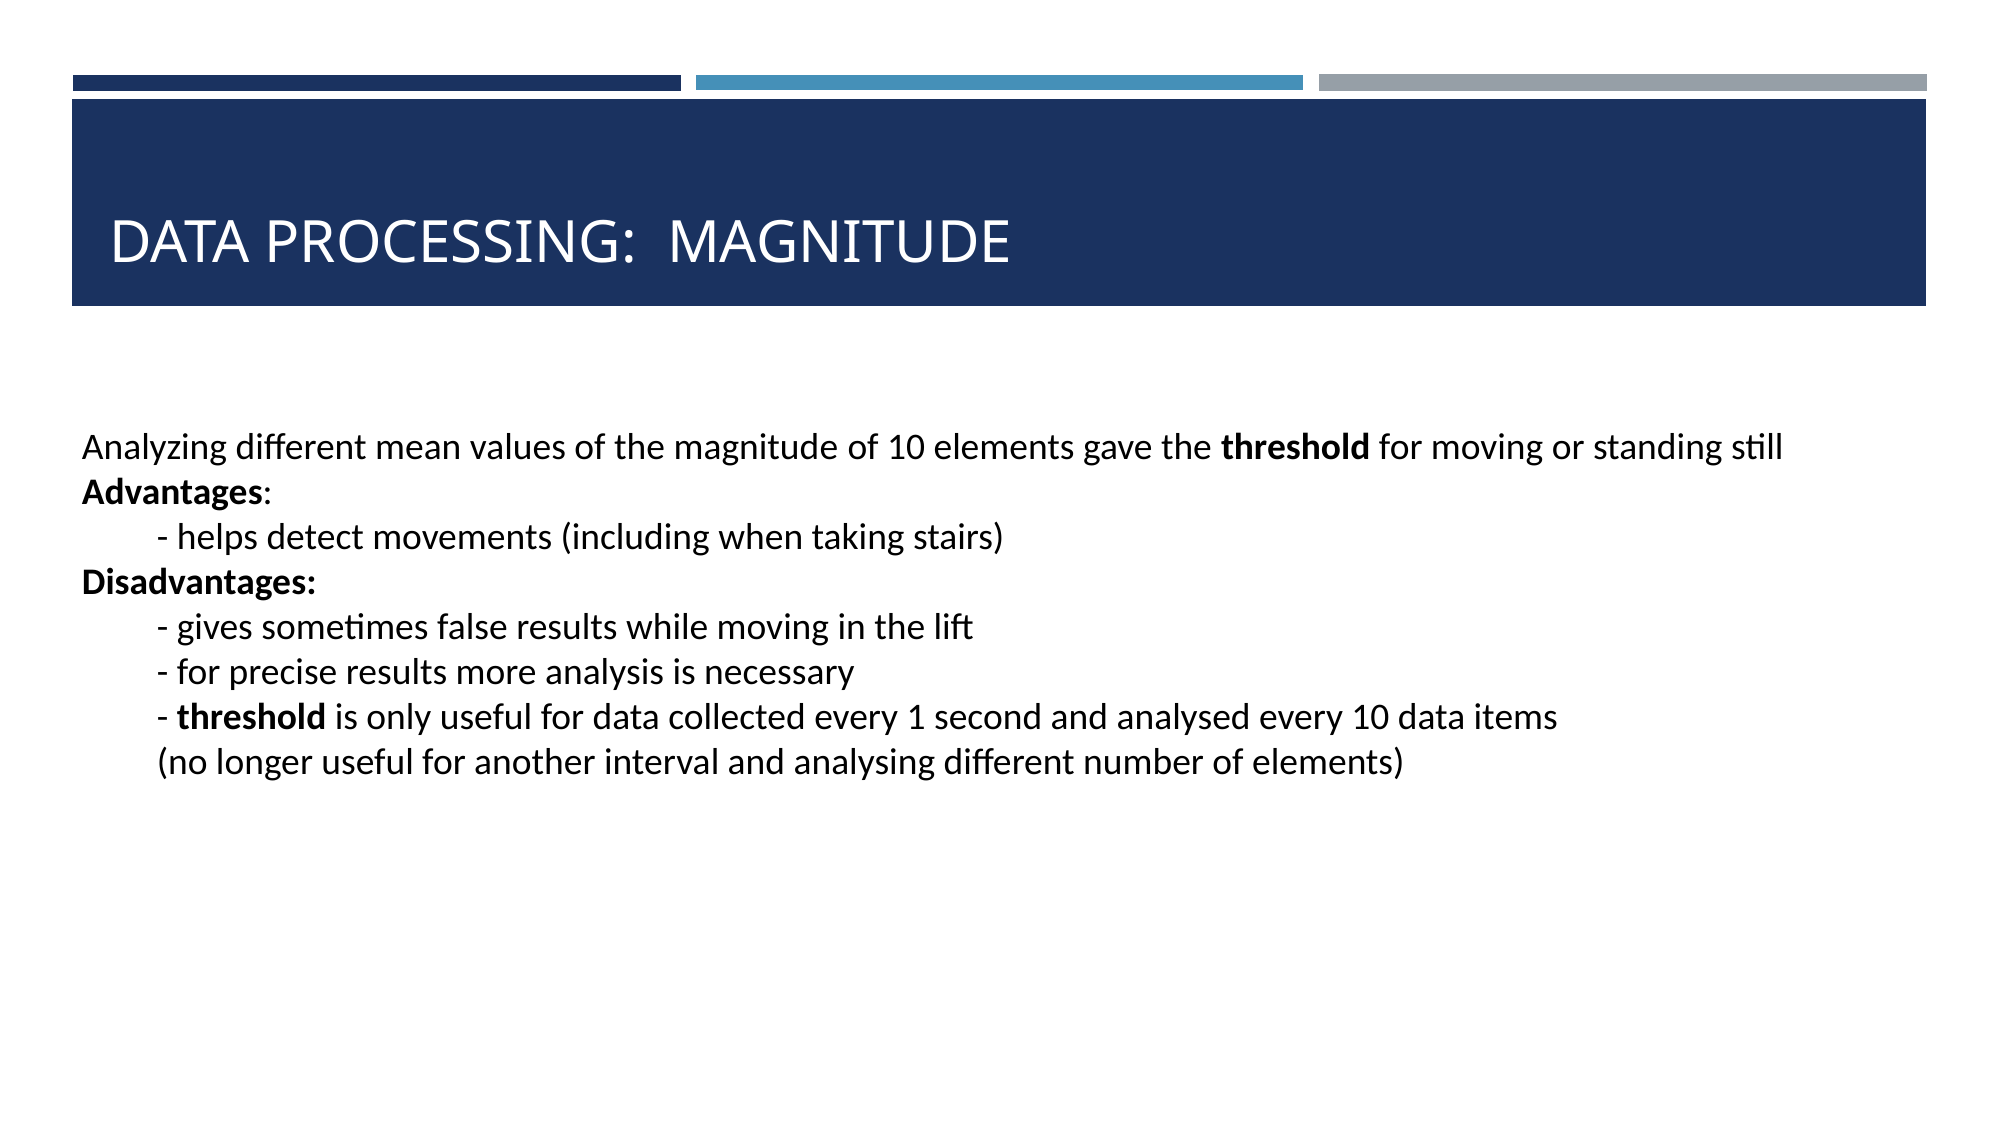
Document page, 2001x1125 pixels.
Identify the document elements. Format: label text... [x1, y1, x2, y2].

title Data Processing: Magnitude [94, 119, 1904, 282]
text_box Analyzing different mean values of the magnitude of 10 elements gave the threshold for moving or standing still Advantages: - helps detect movements (including when taking stairs) Disadvantages: - gives sometimes false results while moving in the lift - for precise results more analysis is necessary - threshold is only useful for data collected every 1 second and analysed every 10 data items (no longer useful for another interval and analysing different number of elements) [66, 414, 1877, 794]
